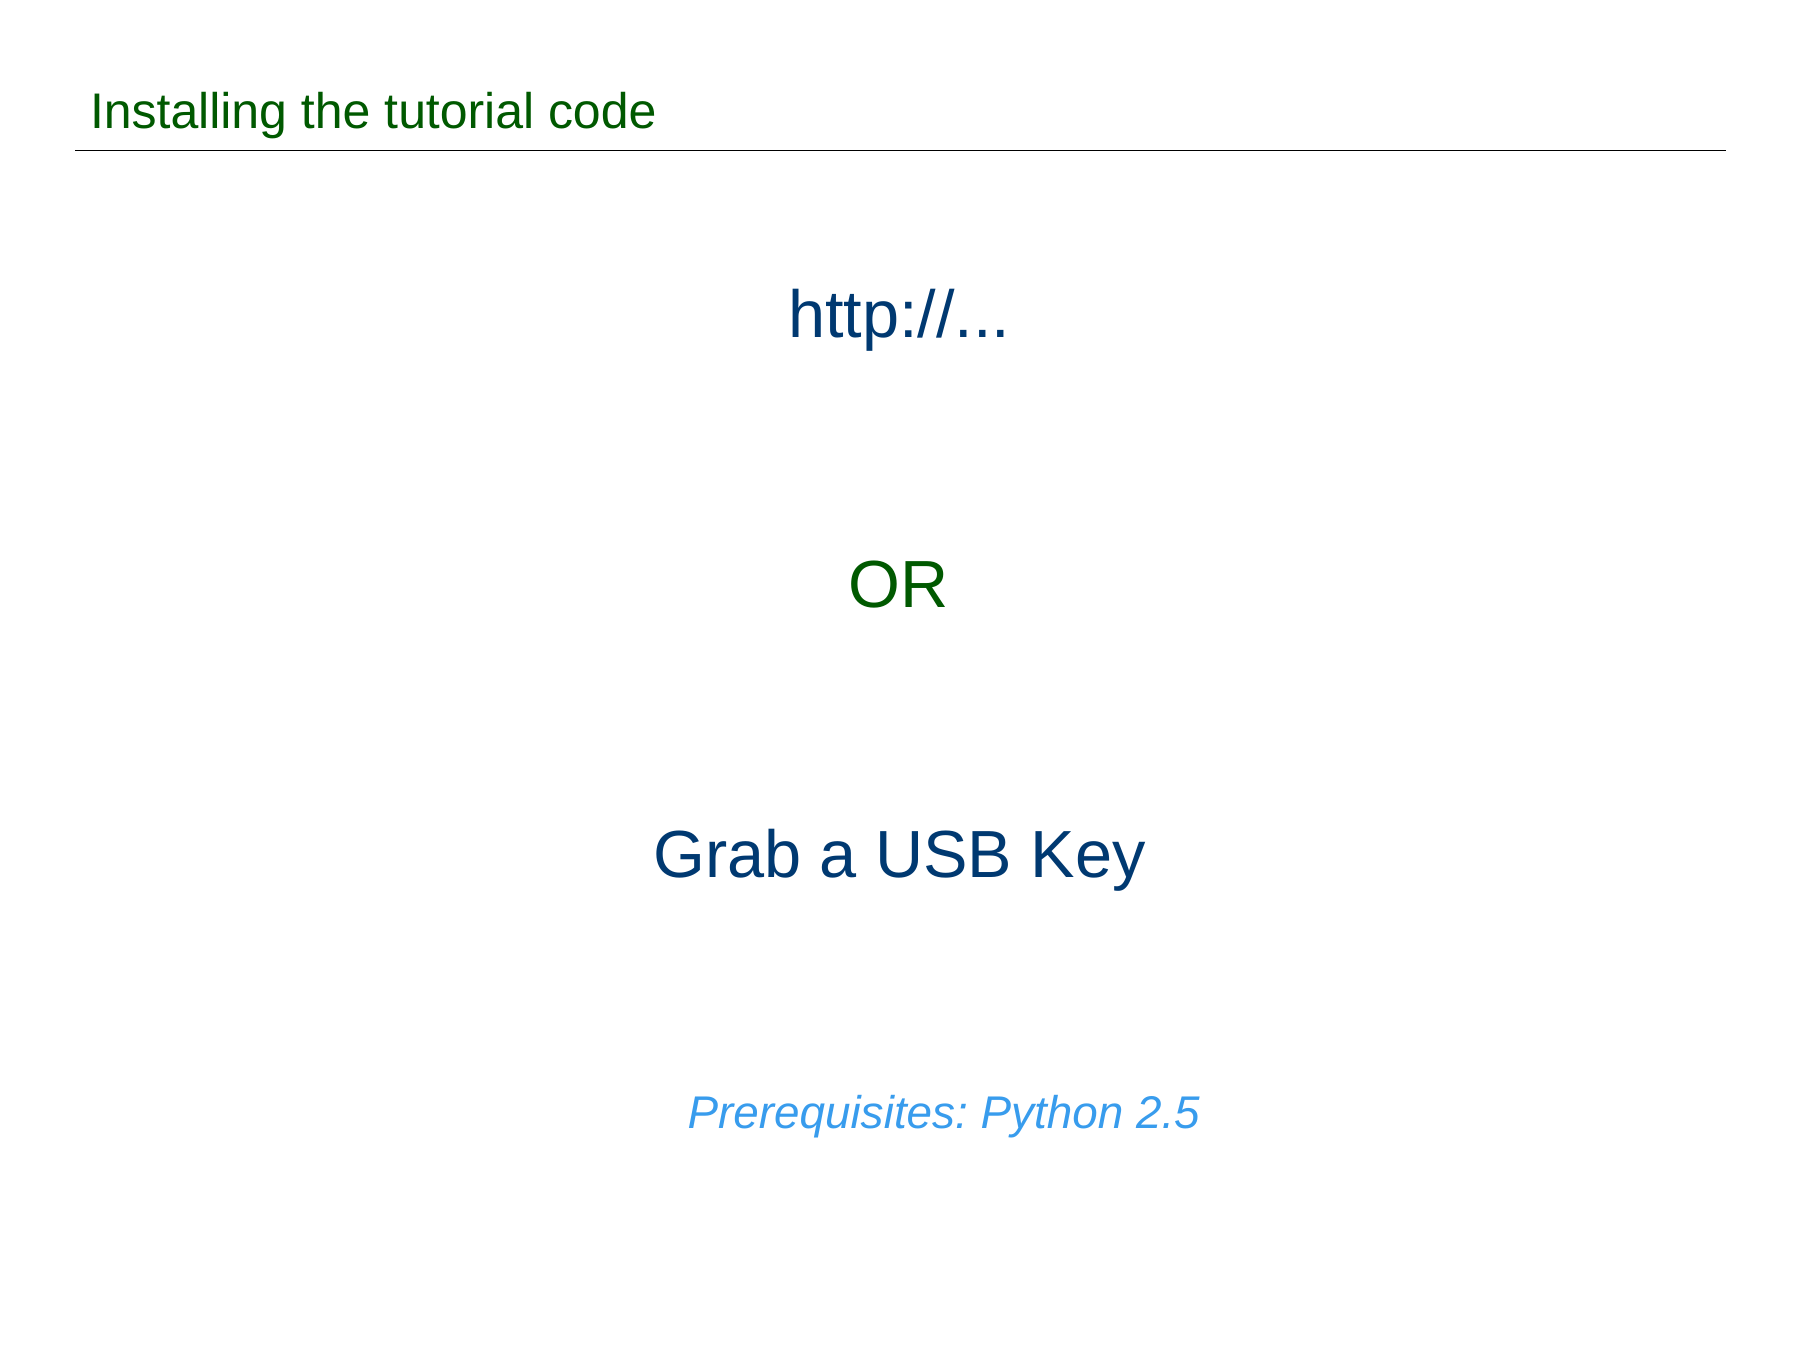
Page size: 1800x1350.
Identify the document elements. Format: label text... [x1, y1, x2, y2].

text_box Prerequisites: Python 2.5 [215, 1080, 1673, 1147]
text_box http://... [359, 269, 1441, 540]
title Installing the tutorial code [90, 38, 1710, 147]
text_box OR [717, 539, 1081, 630]
text_box Grab a USB Key [359, 810, 1441, 900]
